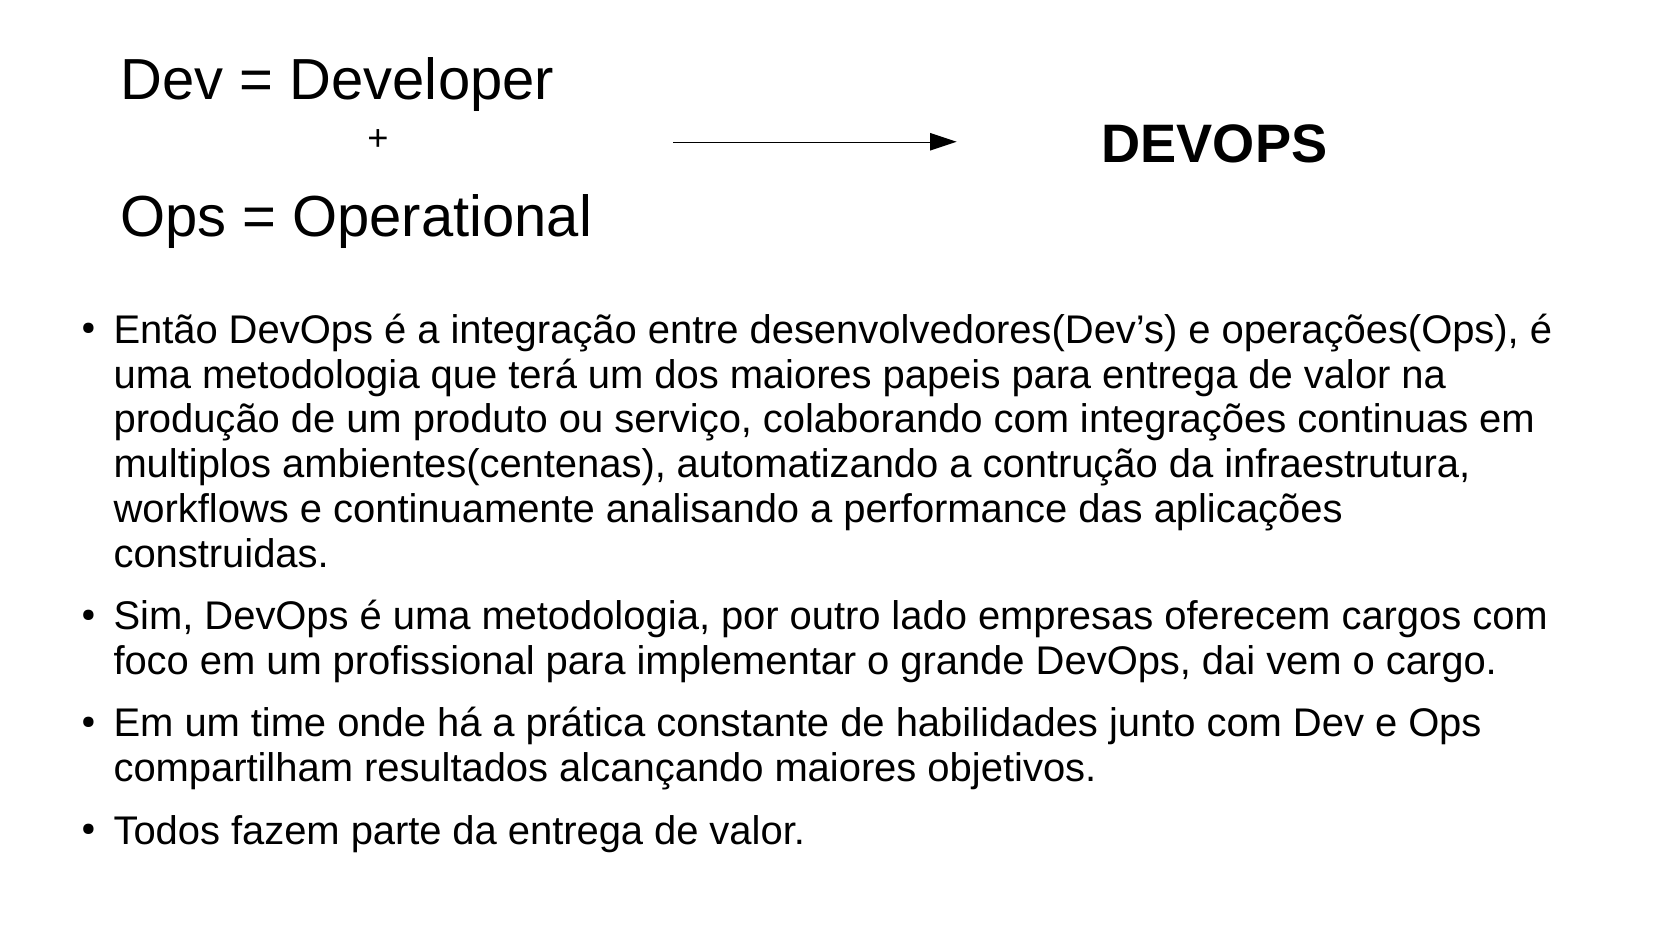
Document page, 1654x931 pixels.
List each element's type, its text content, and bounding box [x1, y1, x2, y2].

list Dev = Developer + Ops = Operational [59, 47, 756, 249]
list Então DevOps é a integração entre desenvolvedores(Dev’s) e operações(Ops), é uma metodologia que terá um dos maiores papeis para entrega de valor na produção de um produto ou serviço, colaborando com integrações continuas em multiplos ambientes(centenas), automatizando a contrução da infraestrutura, workflows e continuamente analisando a performance das aplicações construidas. Sim, DevOps é uma metodologia, por outro lado empresas oferecem cargos com foco em um profissional para implementar o grande DevOps, dai vem o cargo. Em um time onde há a prática constante de habilidades junto com Dev e Ops compartilham resultados alcançando maiores objetivos. Todos fazem parte da entrega de valor. [70, 307, 1560, 898]
text_box DEVOPS [1086, 106, 1343, 182]
